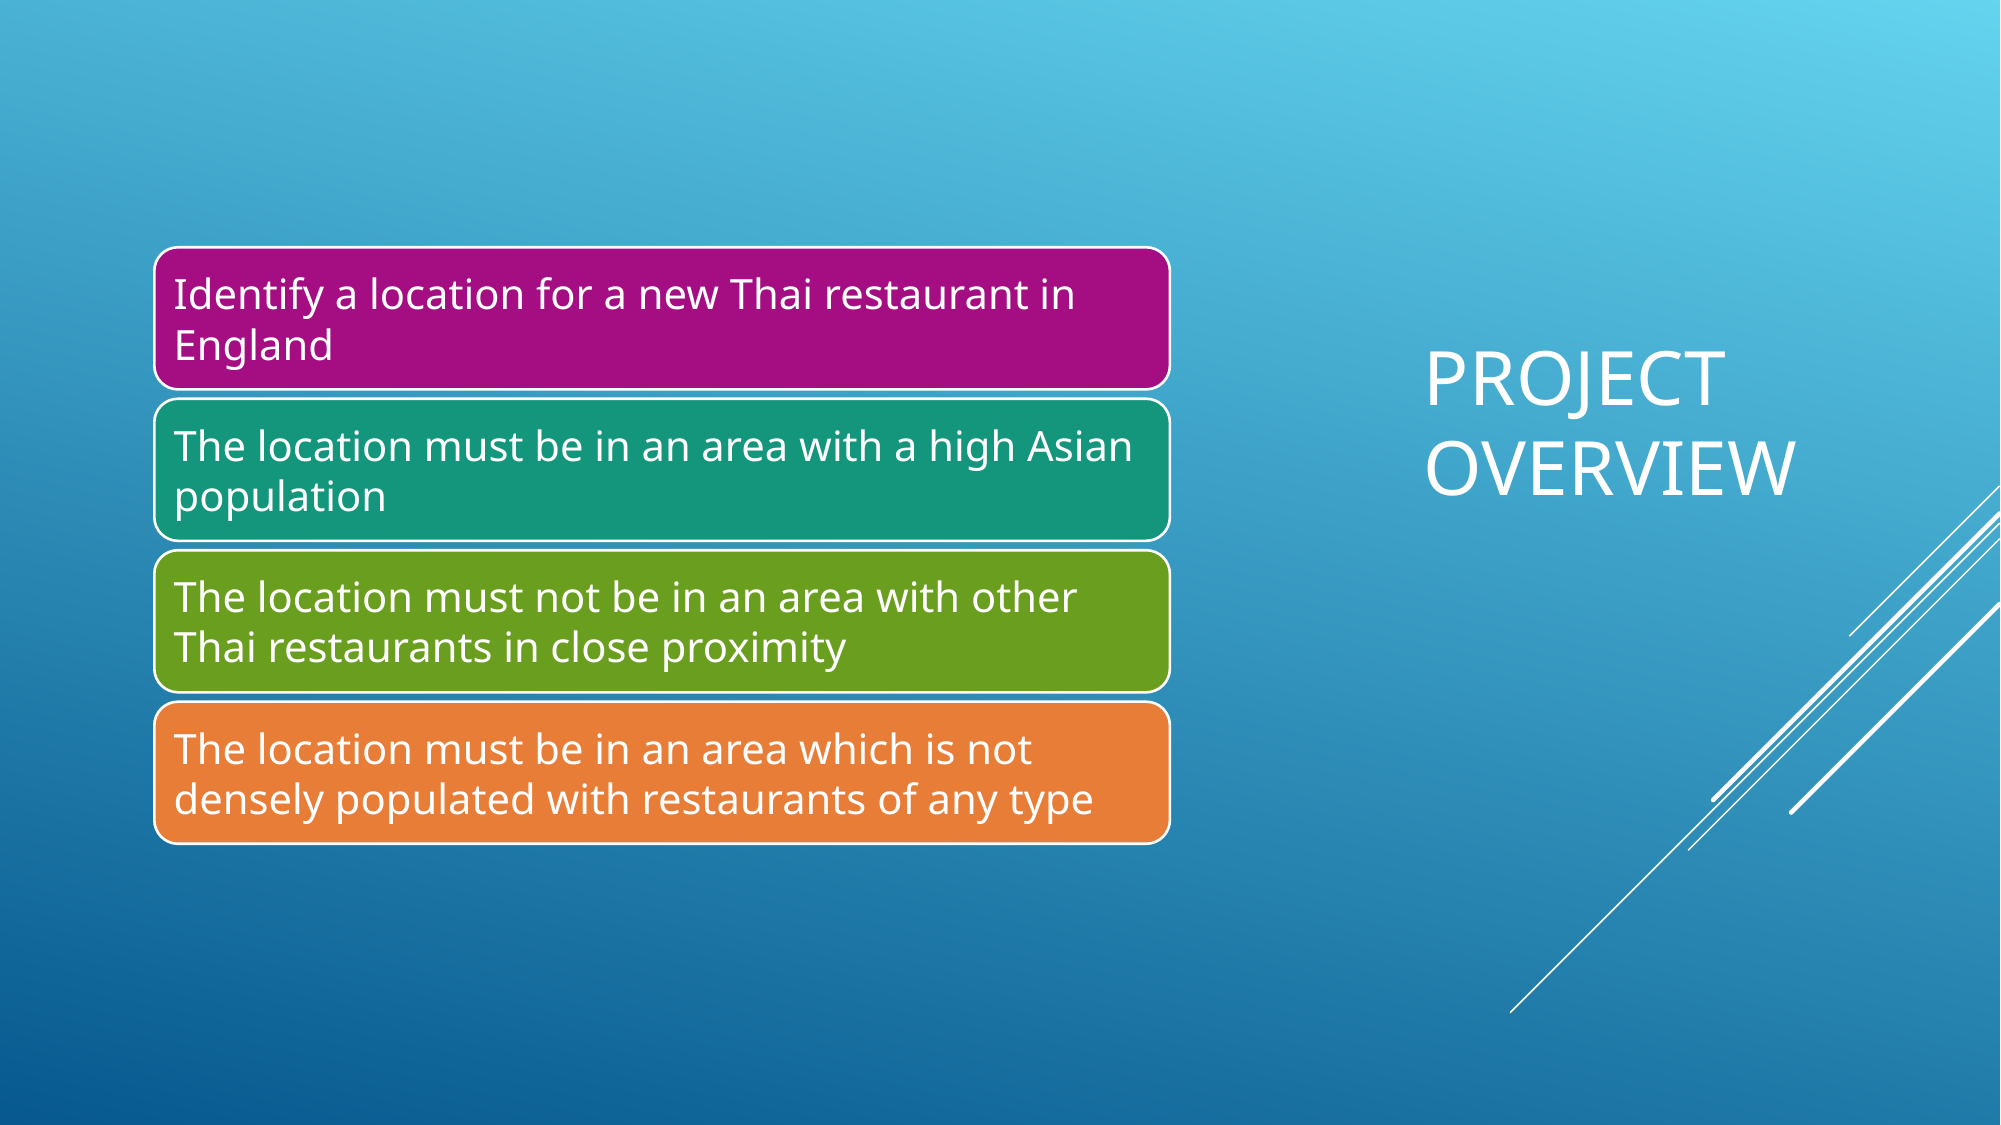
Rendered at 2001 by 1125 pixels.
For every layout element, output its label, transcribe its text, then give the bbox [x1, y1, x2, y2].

text_box The location must be in an area with a high Asian population [154, 398, 1170, 541]
title Project Overview [1408, 154, 1909, 688]
text_box Identify a location for a new Thai restaurant in England [154, 247, 1170, 390]
text_box The location must be in an area which is not densely populated with restaurants of any type [154, 701, 1170, 844]
text_box [1909, 518, 2000, 611]
text_box The location must not be in an area with other Thai restaurants in close proximity [154, 550, 1170, 693]
text_box [1909, 488, 2000, 599]
text_box [1909, 525, 2000, 627]
text_box [0, 0, 2000, 1125]
